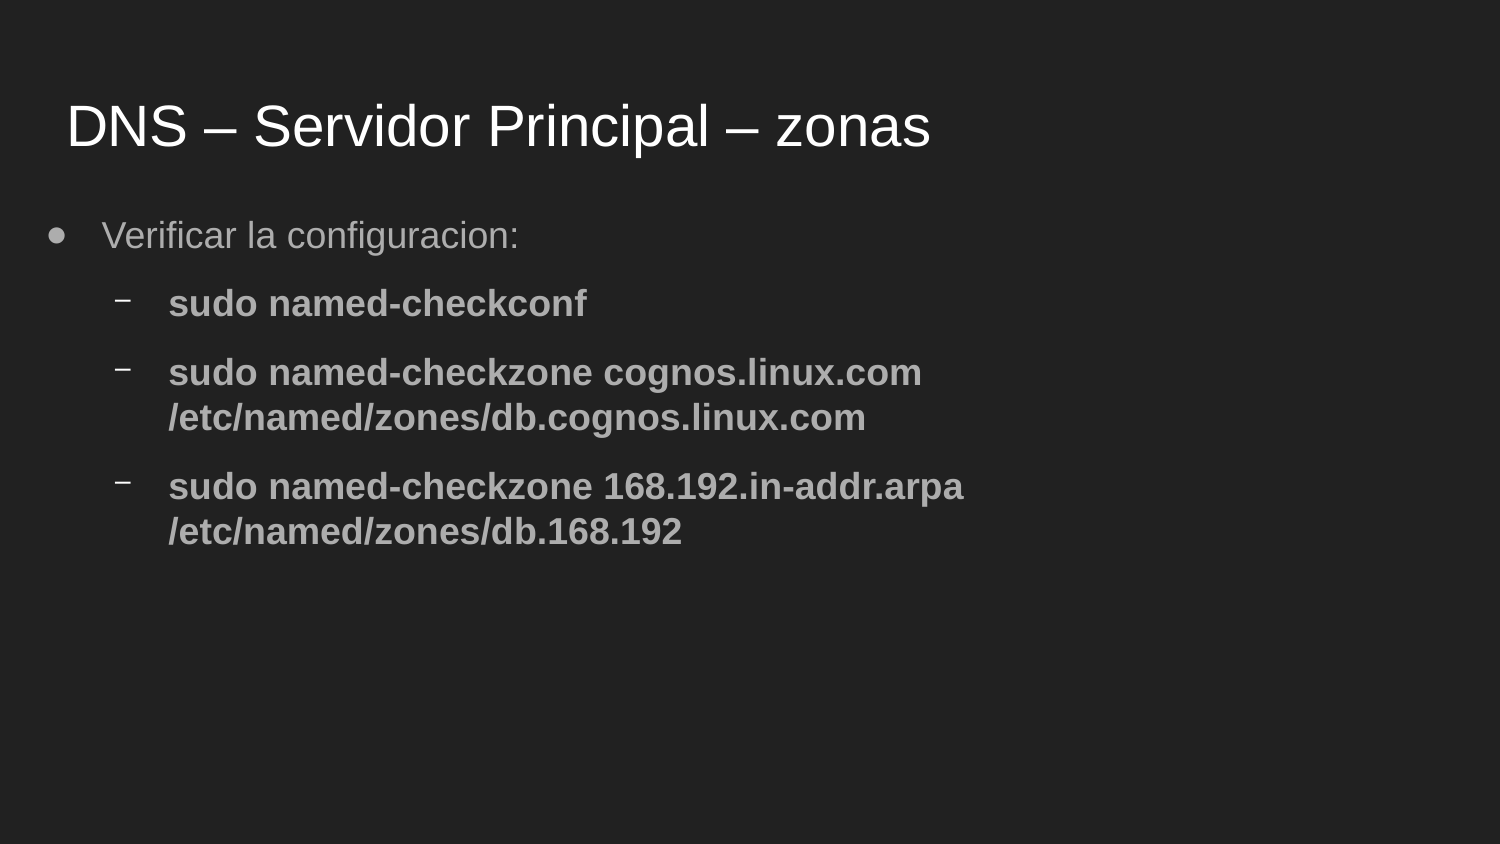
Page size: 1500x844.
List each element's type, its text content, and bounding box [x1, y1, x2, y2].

list Verificar la configuracion: sudo named-checkconf sudo named-checkzone cognos.linux.com /etc/named/zones/db.cognos.linux.com sudo named-checkzone 168.192.in-addr.arpa /etc/named/zones/db.168.192 [11, 189, 1469, 750]
title DNS – Servidor Principal – zonas [51, 72, 1449, 167]
